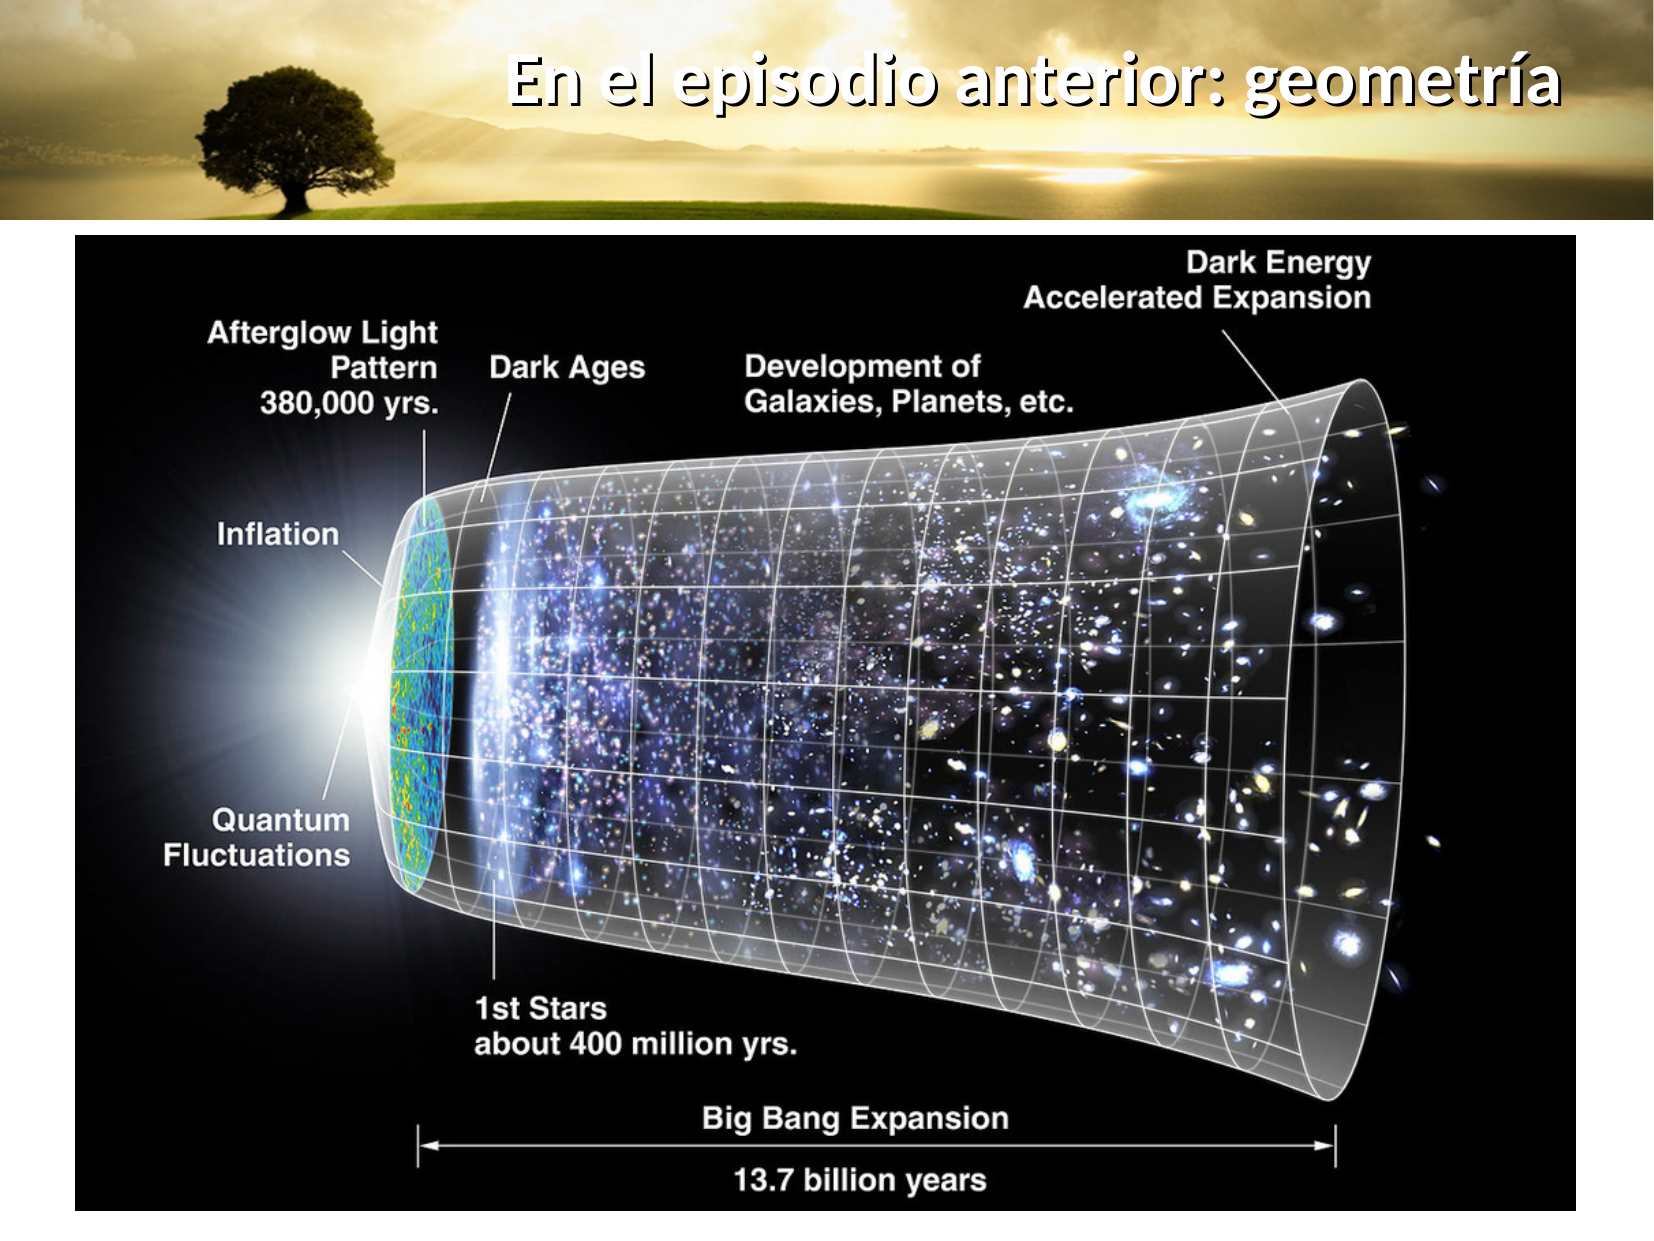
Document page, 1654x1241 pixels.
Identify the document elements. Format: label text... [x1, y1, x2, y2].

picture [0, 0, 1654, 220]
picture [75, 235, 1576, 1211]
title En el episodio anterior: geometría [75, 19, 1564, 151]
